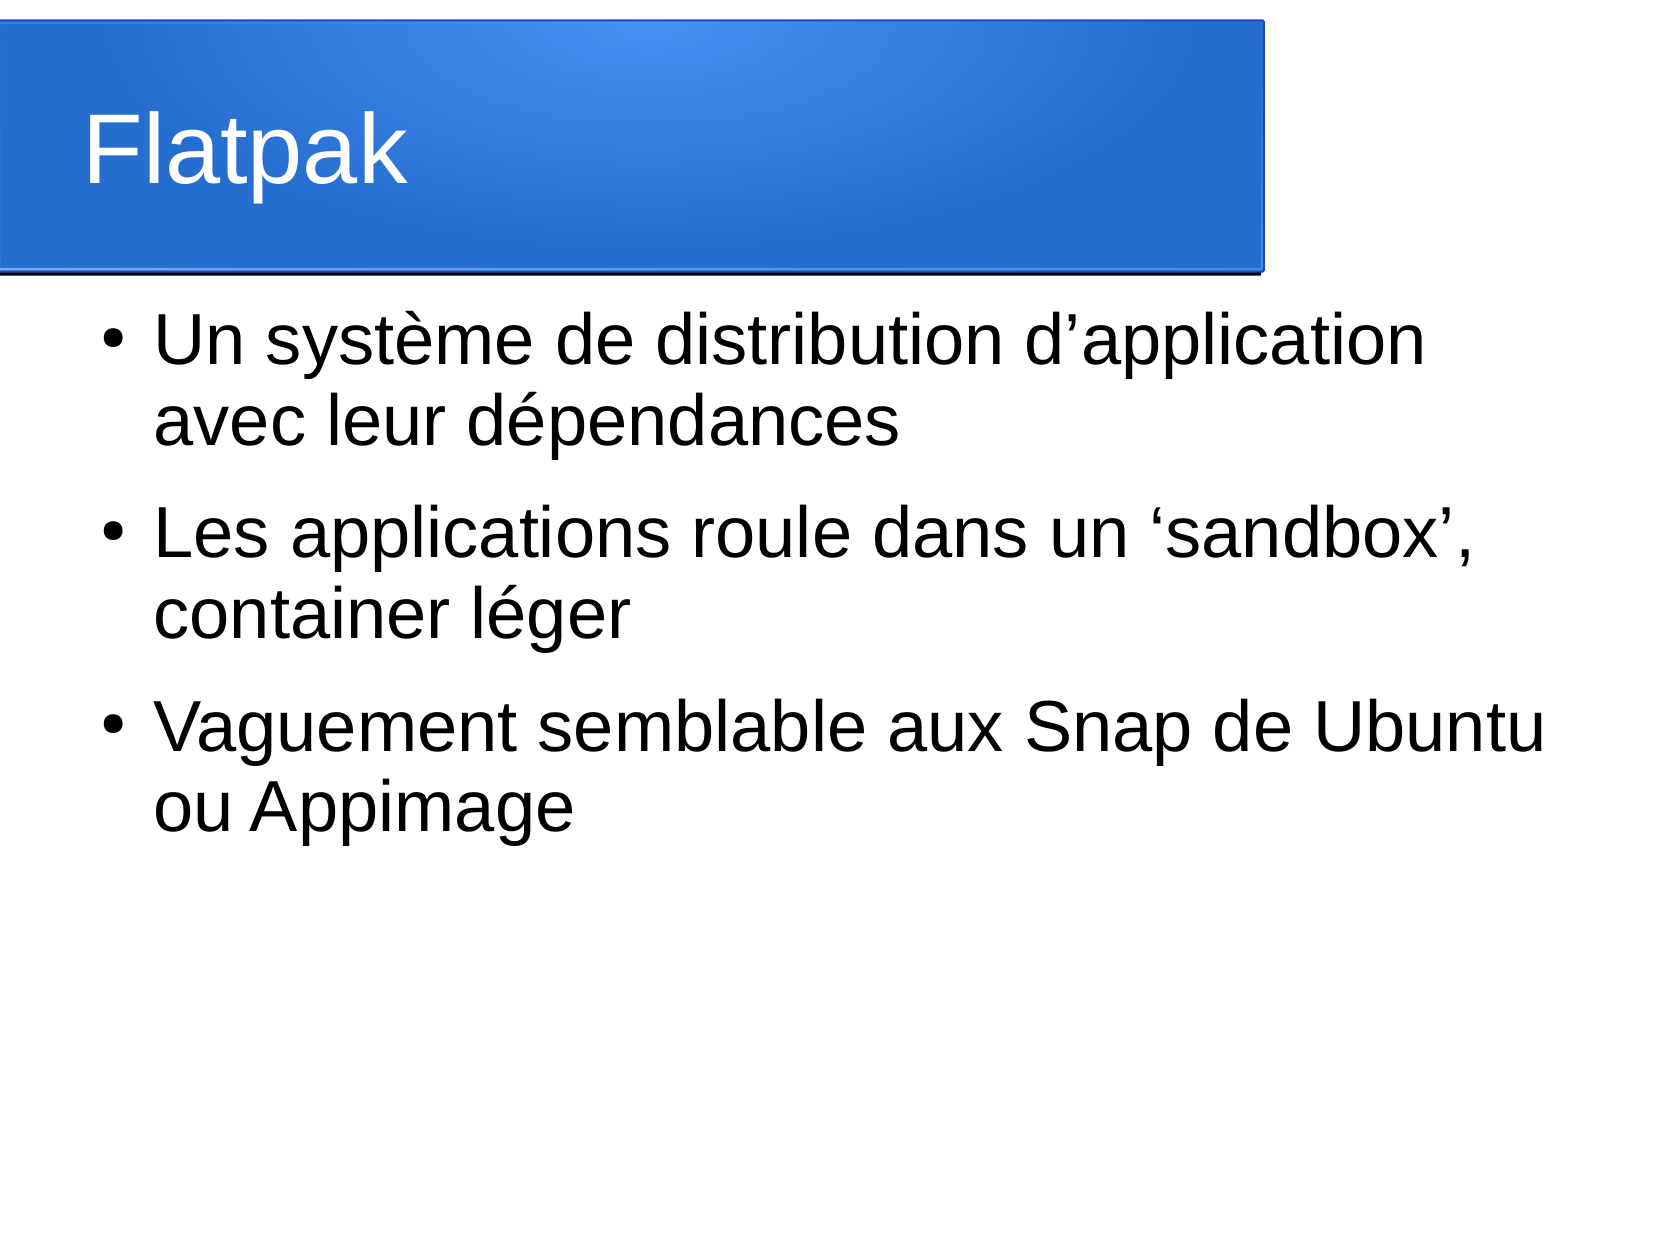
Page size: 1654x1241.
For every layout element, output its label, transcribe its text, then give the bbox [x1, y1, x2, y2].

title Flatpak [82, 47, 1235, 252]
list Un système de distribution d’application avec leur dépendances Les applications roule dans un ‘sandbox’, container léger Vaguement semblable aux Snap de Ubuntu ou Appimage [82, 299, 1571, 1019]
